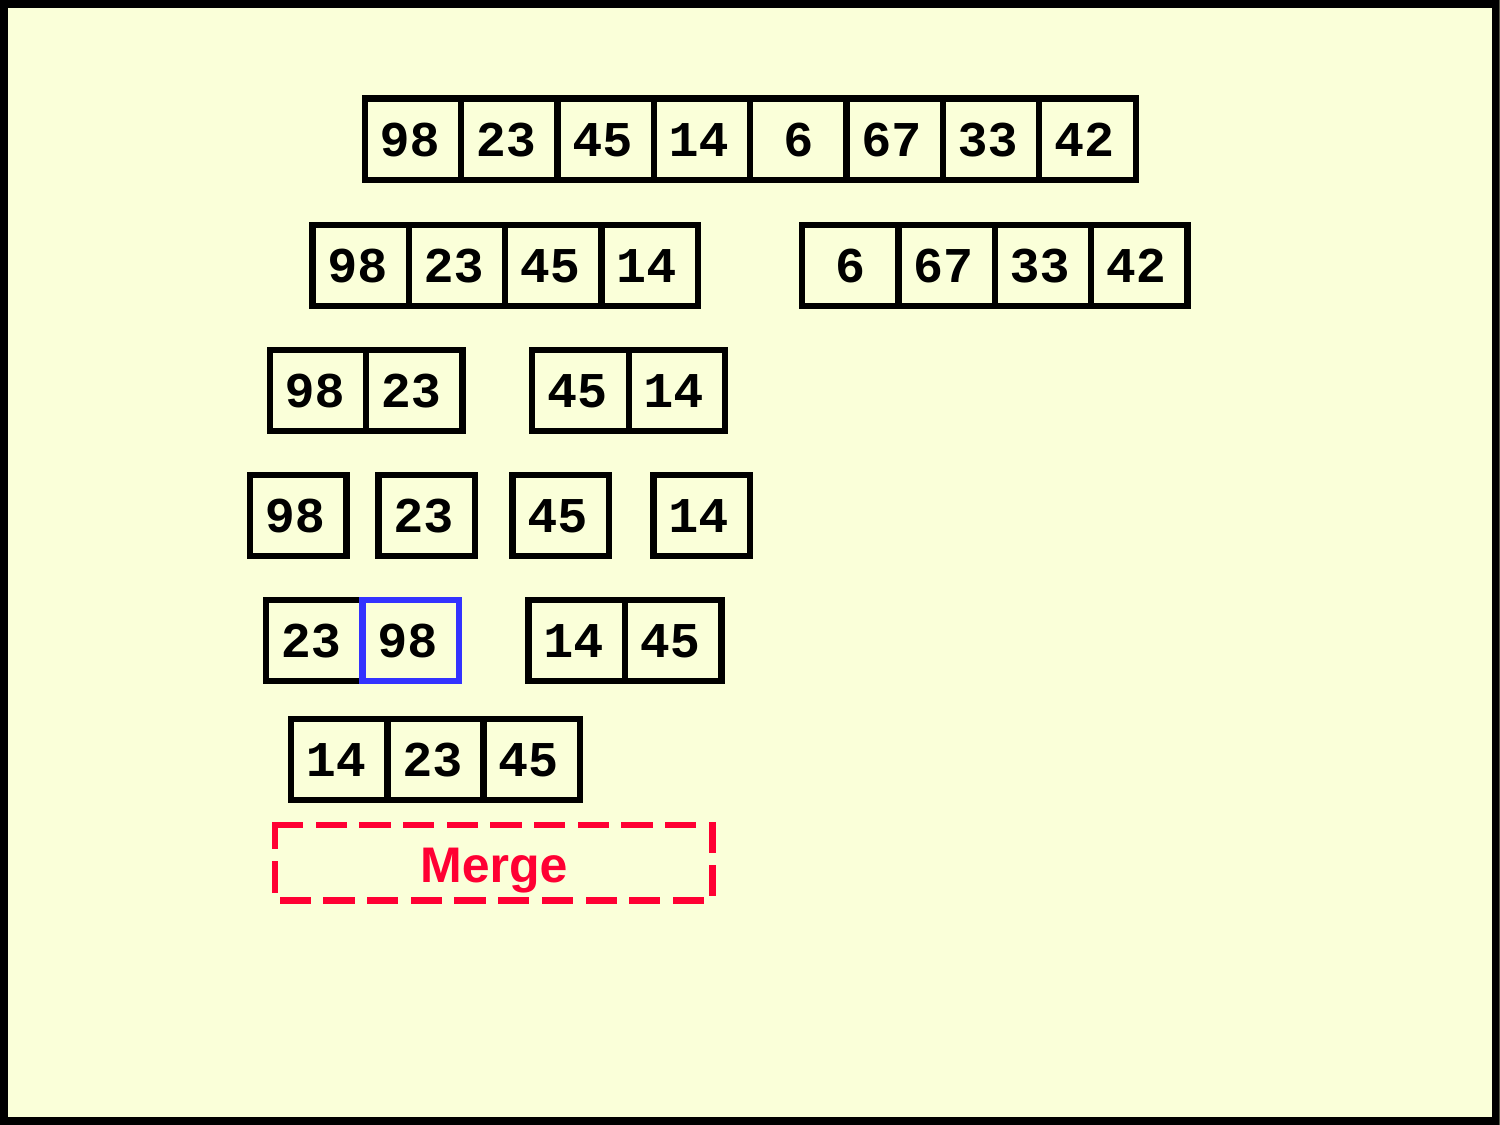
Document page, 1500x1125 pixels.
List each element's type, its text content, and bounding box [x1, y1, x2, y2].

text_box 45 [483, 718, 580, 801]
text_box 98 [249, 474, 347, 557]
text_box Merge [275, 824, 713, 901]
text_box 98 [269, 350, 367, 432]
text_box 23 [409, 224, 506, 307]
text_box 23 [462, 98, 558, 180]
text_box 42 [1091, 224, 1188, 307]
text_box 23 [266, 600, 362, 682]
text_box 14 [653, 474, 751, 557]
text_box 14 [291, 718, 387, 801]
text_box 23 [387, 718, 483, 801]
text_box 98 [362, 600, 459, 682]
text_box 45 [506, 224, 601, 307]
text_box 23 [378, 474, 475, 557]
text_box 67 [847, 98, 942, 180]
text_box 14 [601, 224, 698, 307]
text_box 6 [802, 224, 899, 307]
text_box 45 [558, 98, 653, 180]
text_box 67 [899, 224, 994, 307]
text_box 14 [653, 98, 750, 180]
text_box 6 [750, 98, 847, 180]
text_box 33 [942, 98, 1039, 180]
text_box 42 [1039, 98, 1136, 180]
text_box 98 [364, 98, 462, 180]
text_box 98 [312, 224, 409, 307]
text_box 14 [528, 600, 625, 682]
text_box 33 [994, 224, 1091, 307]
text_box 23 [367, 350, 463, 432]
text_box 45 [512, 474, 609, 557]
text_box 45 [625, 600, 722, 682]
text_box 45 [532, 350, 628, 432]
text_box 14 [628, 350, 726, 432]
